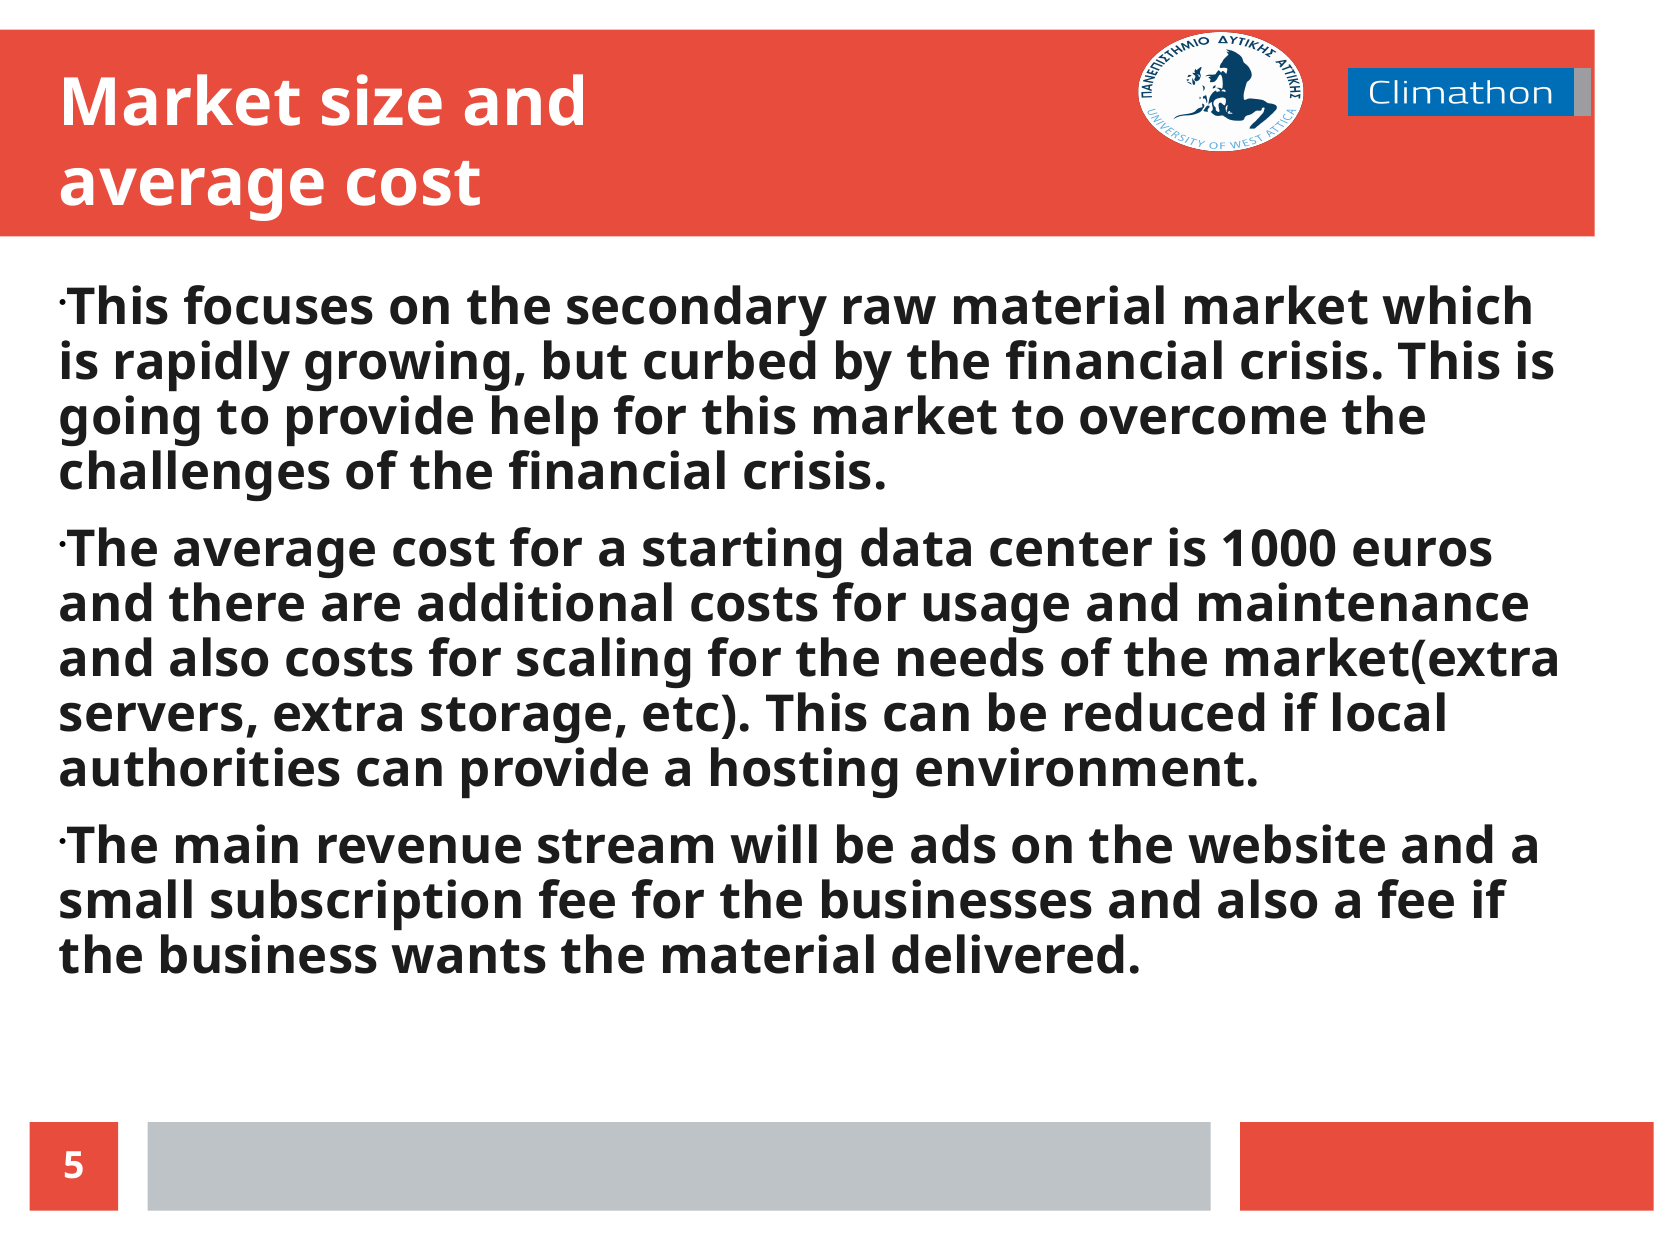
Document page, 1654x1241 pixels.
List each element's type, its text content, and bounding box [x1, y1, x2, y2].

picture [1125, 30, 1317, 166]
text_box [29, 1122, 119, 1211]
picture [1348, 68, 1591, 116]
list This focuses on the secondary raw material market which is rapidly growing, but curbed by the financial crisis. This is going to provide help for this market to overcome the challenges of the financial crisis. The average cost for a starting data center is 1000 euros and there are additional costs for usage and maintenance and also costs for scaling for the needs of the market(extra servers, extra storage, etc). This can be reduced if local authorities can provide a hosting environment. The main revenue stream will be ads on the website and a small subscription fee for the businesses and also a fee if the business wants the material delivered. [59, 280, 1565, 1049]
title Market size and average cost [59, 59, 1595, 207]
